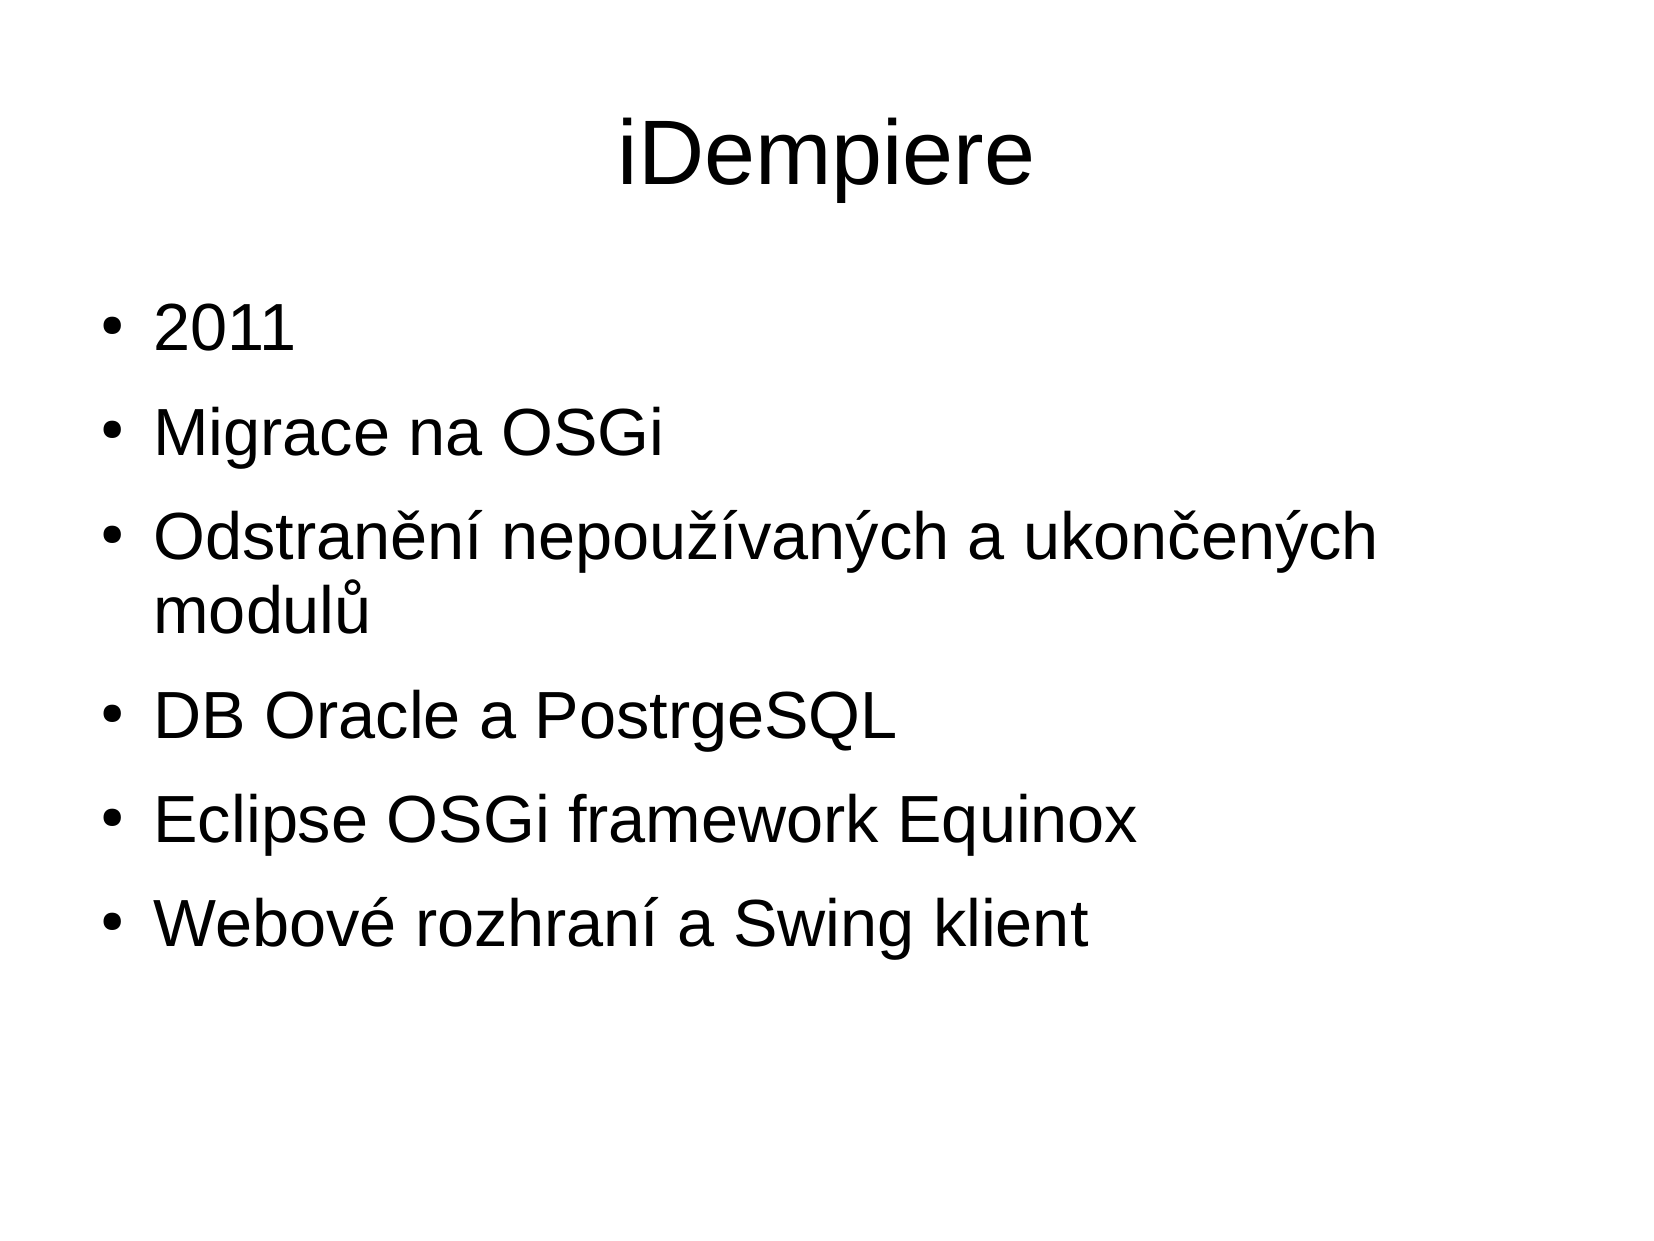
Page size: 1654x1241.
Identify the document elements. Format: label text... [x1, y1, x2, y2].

title iDempiere [82, 49, 1571, 257]
list 2011 Migrace na OSGi Odstranění nepoužívaných a ukončených modulů DB Oracle a PostrgeSQL Eclipse OSGi framework Equinox Webové rozhraní a Swing klient [82, 290, 1571, 1109]
